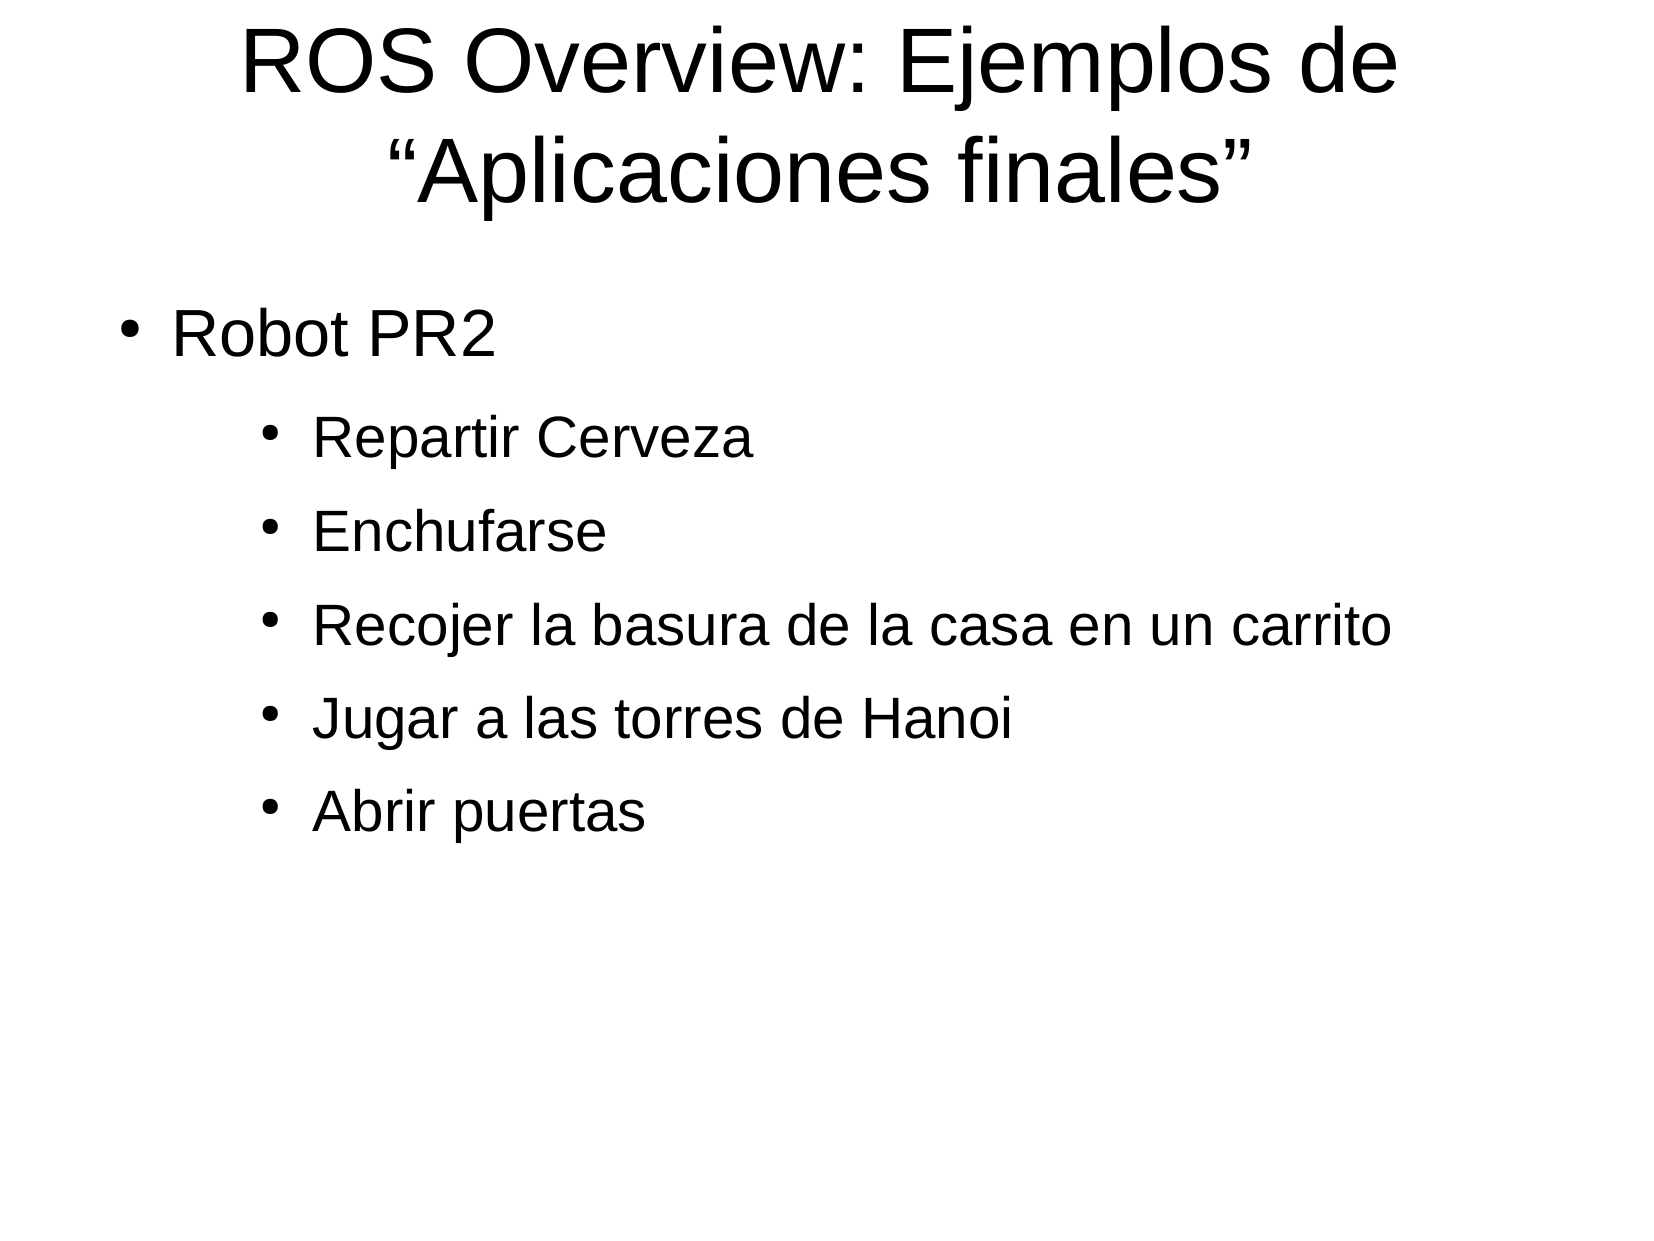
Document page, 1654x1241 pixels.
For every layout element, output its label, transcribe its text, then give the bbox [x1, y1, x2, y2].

title ROS Overview: Ejemplos de “Aplicaciones finales” [76, 1, 1565, 207]
list Robot PR2 Repartir Cerveza Enchufarse Recojer la basura de la casa en un carrito Jugar a las torres de Hanoi Abrir puertas [82, 290, 1571, 1094]
